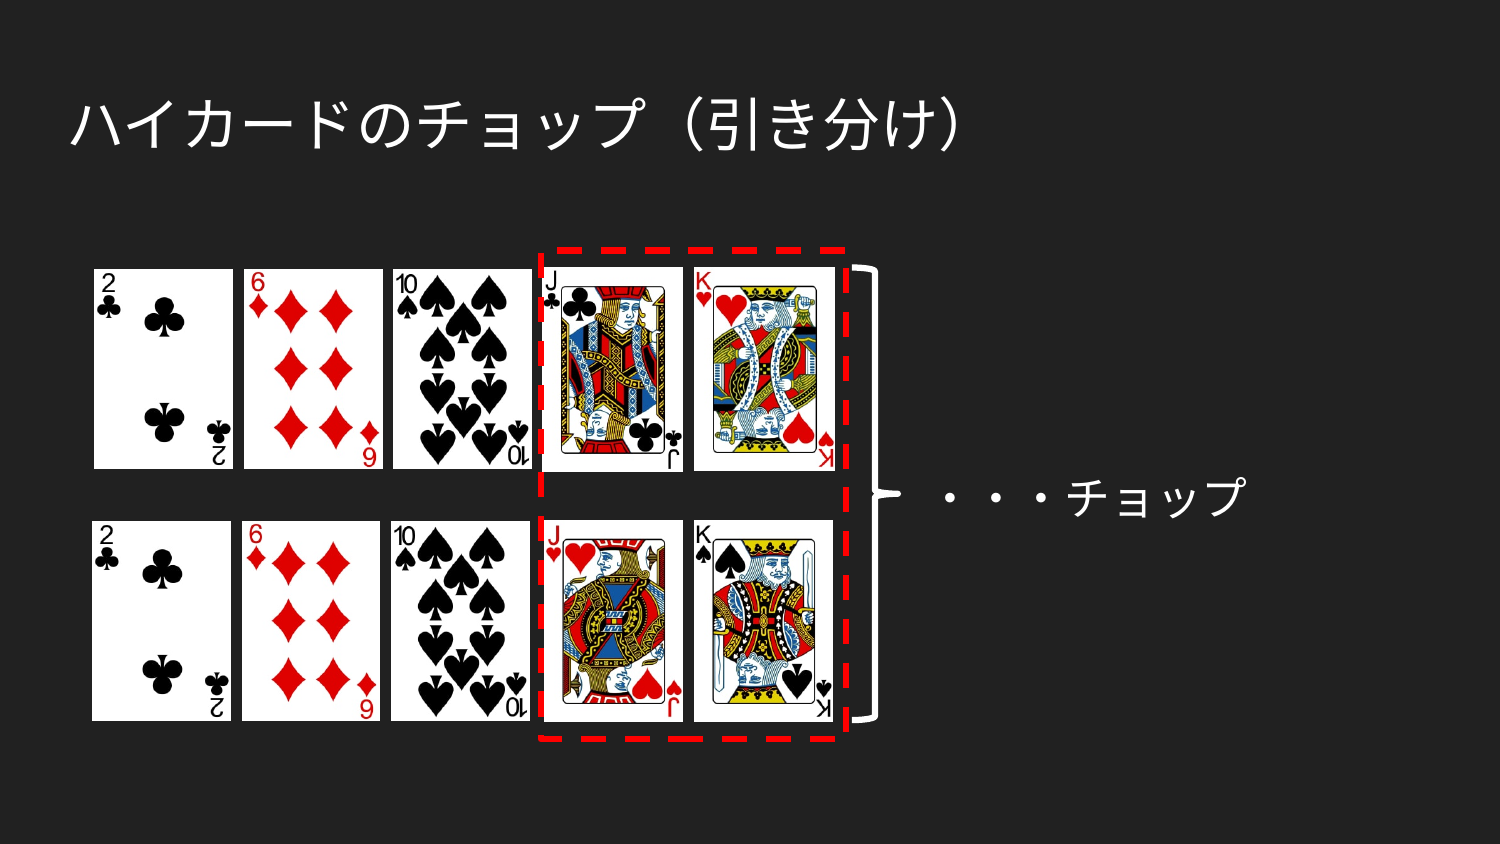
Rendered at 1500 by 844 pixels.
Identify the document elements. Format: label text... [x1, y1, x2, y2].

picture [694, 520, 833, 722]
picture [393, 269, 532, 469]
picture [391, 521, 530, 721]
title ハイカードのチョップ（引き分け） [51, 72, 1449, 167]
picture [694, 267, 835, 471]
picture [544, 520, 683, 722]
picture [244, 269, 383, 469]
picture [242, 521, 380, 721]
picture [94, 269, 233, 469]
text_box ・・・チョップ [912, 454, 1500, 533]
picture [542, 267, 683, 472]
picture [92, 521, 231, 721]
